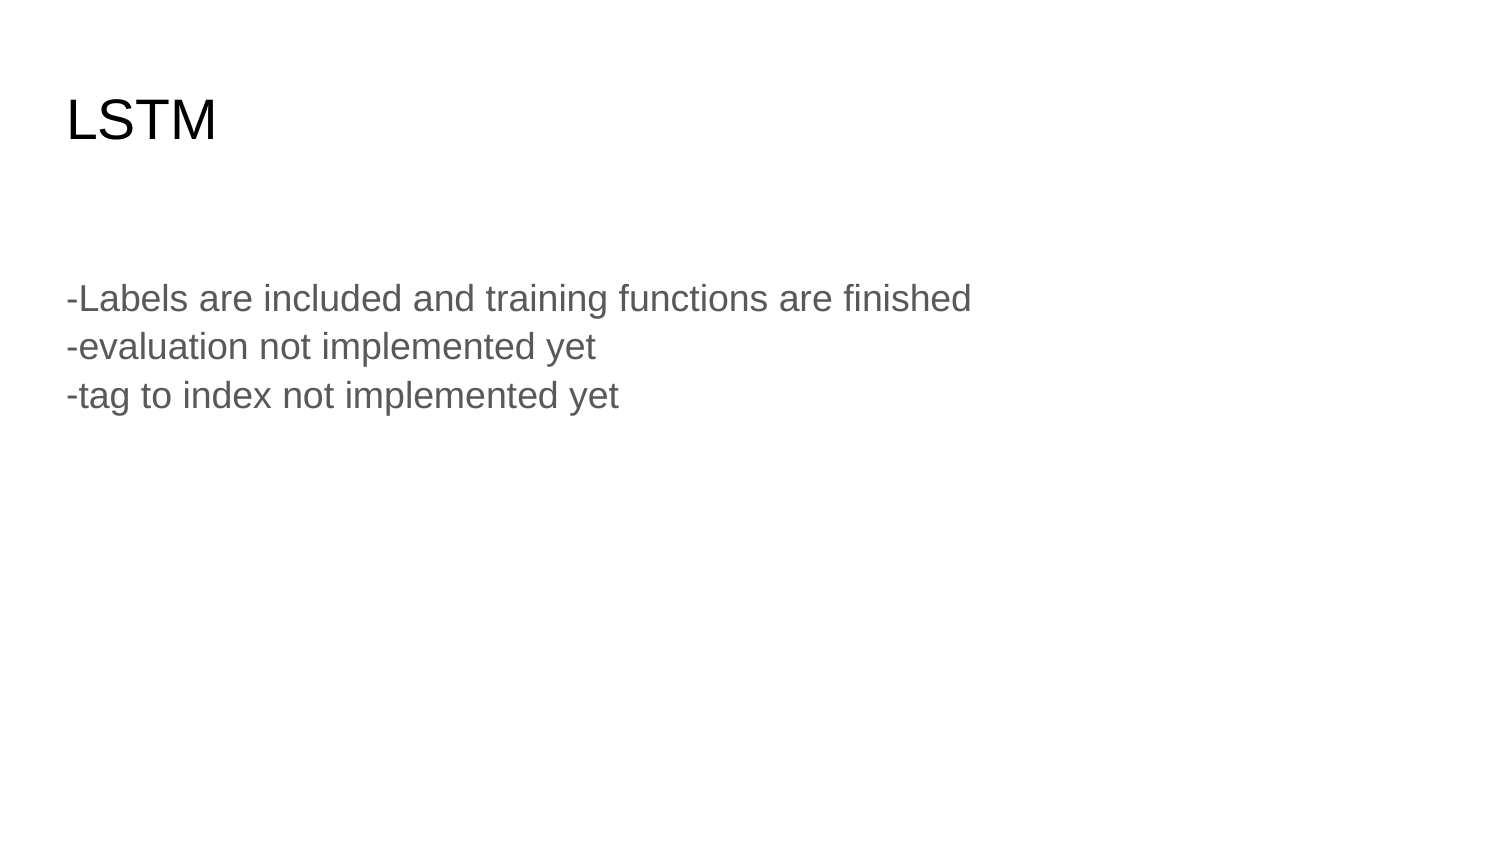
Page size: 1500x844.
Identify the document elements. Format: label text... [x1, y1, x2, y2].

list Labels are included and training functions are finished evaluation not implemented yet tag to index not implemented yet [51, 256, 1449, 750]
title LSTM [51, 72, 1449, 167]
